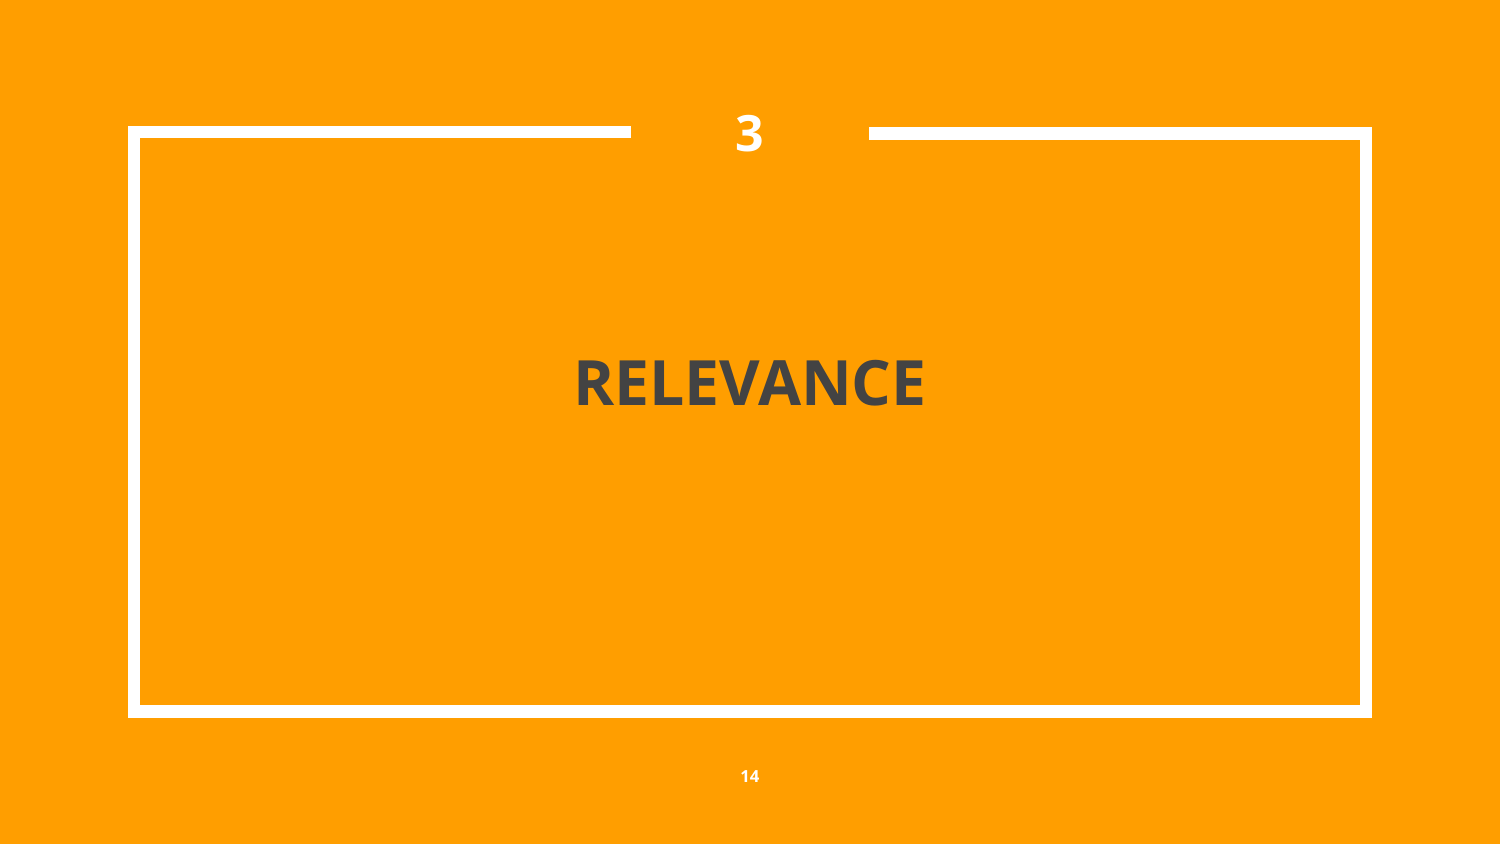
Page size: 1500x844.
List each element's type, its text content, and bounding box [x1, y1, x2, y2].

title RELEVANCE [317, 324, 1183, 433]
text_box 3 [633, 86, 867, 178]
slide_number <number> [0, 711, 1500, 844]
